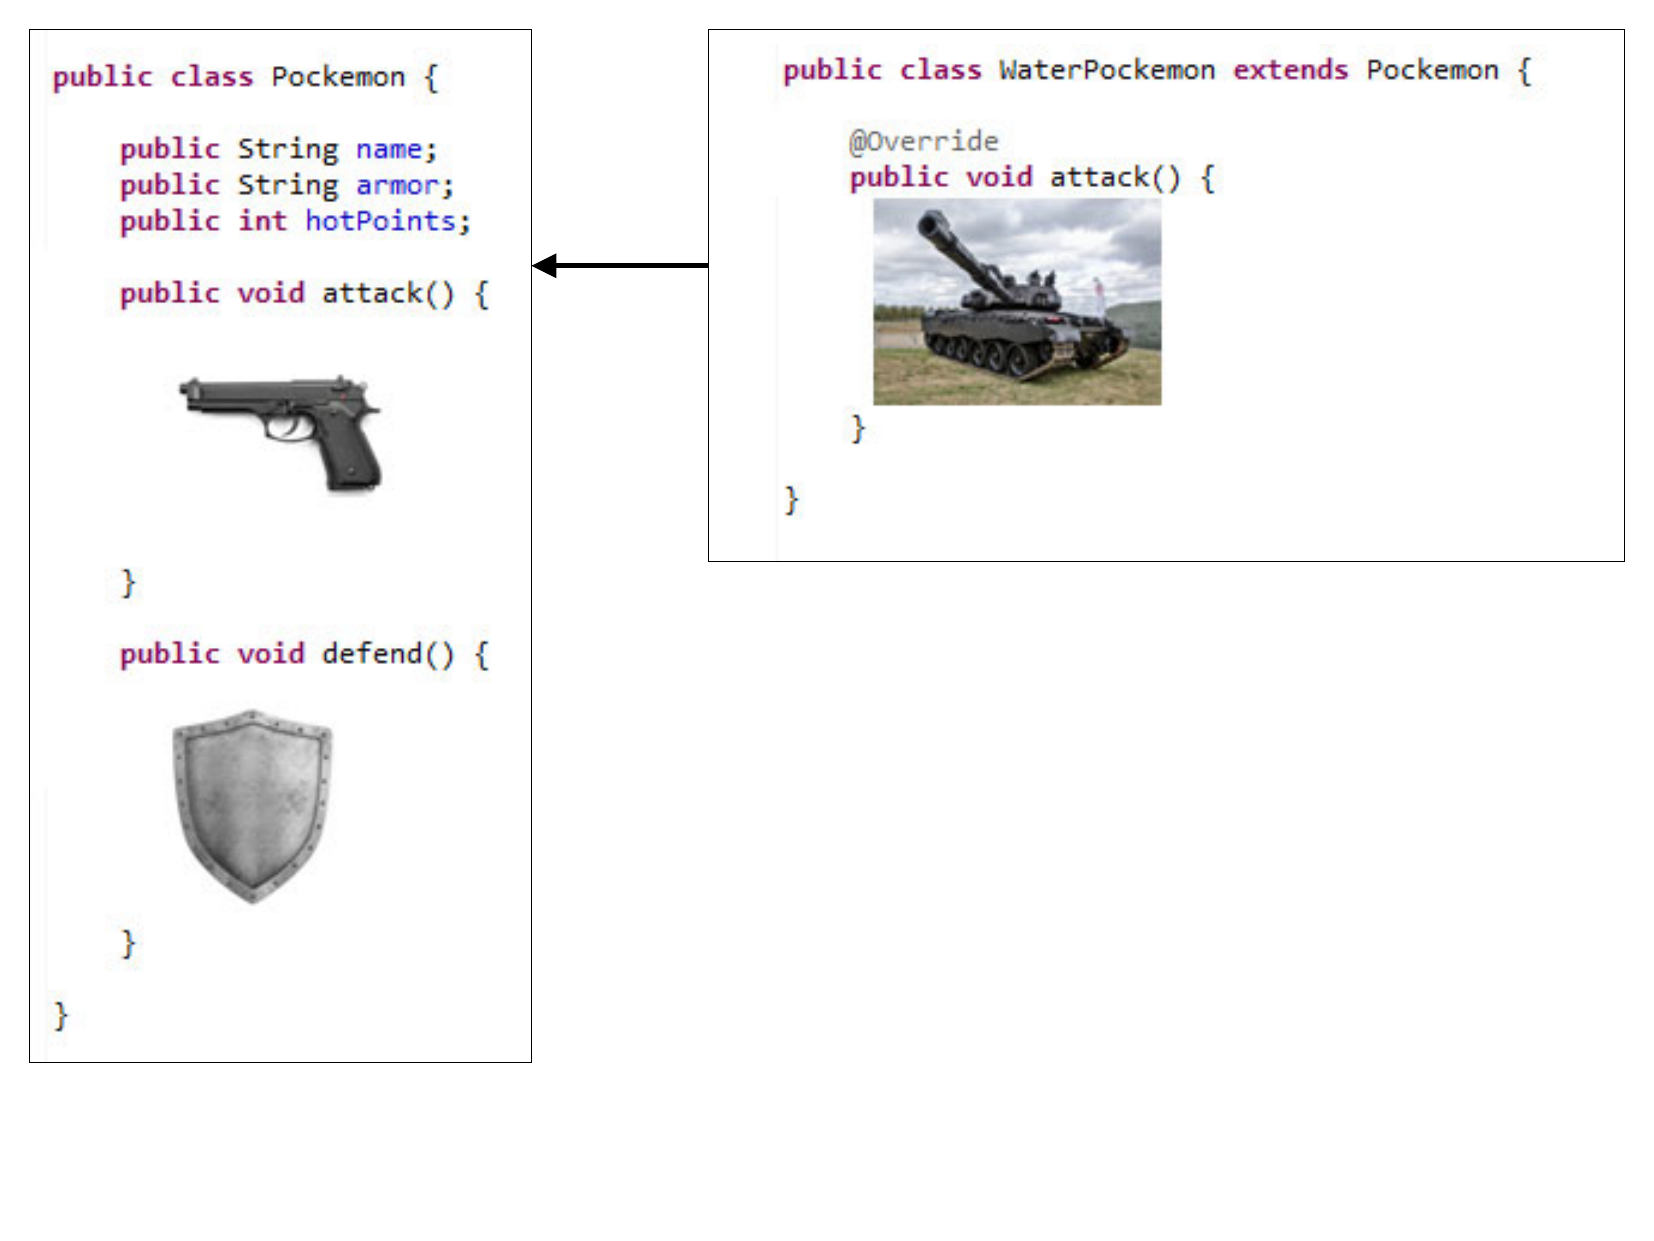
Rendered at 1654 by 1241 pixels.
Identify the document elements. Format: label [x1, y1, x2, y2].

picture [30, 30, 531, 1062]
picture [767, 44, 1591, 561]
